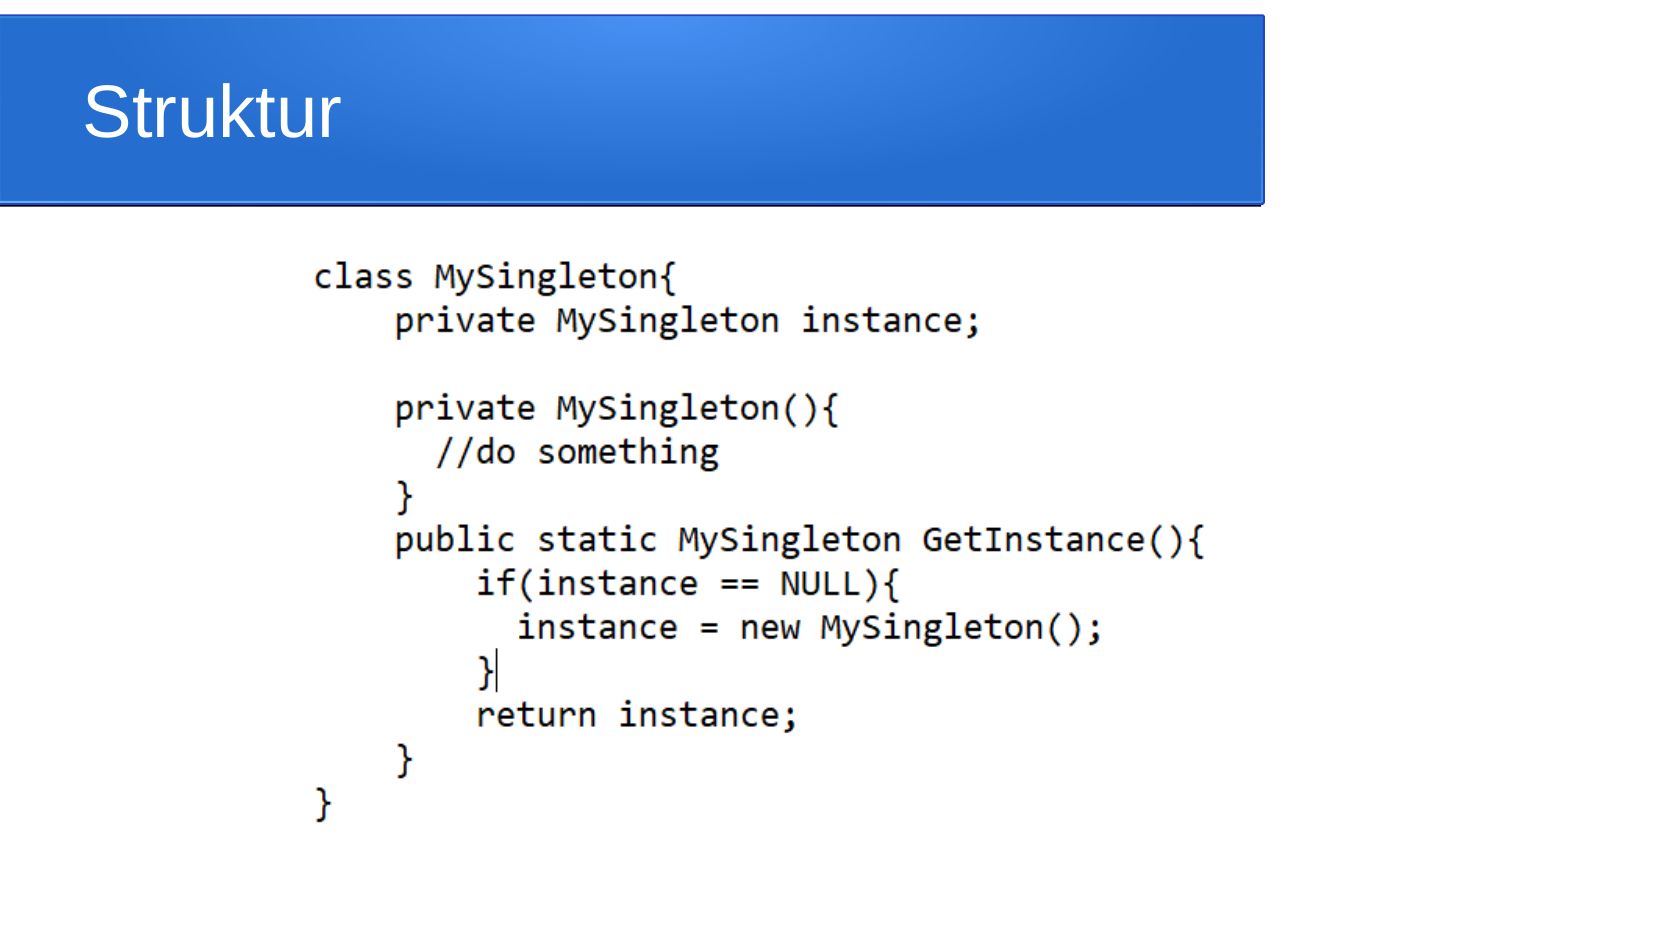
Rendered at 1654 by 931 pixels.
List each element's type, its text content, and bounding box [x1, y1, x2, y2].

picture [307, 254, 1215, 827]
title Struktur [82, 35, 1235, 189]
